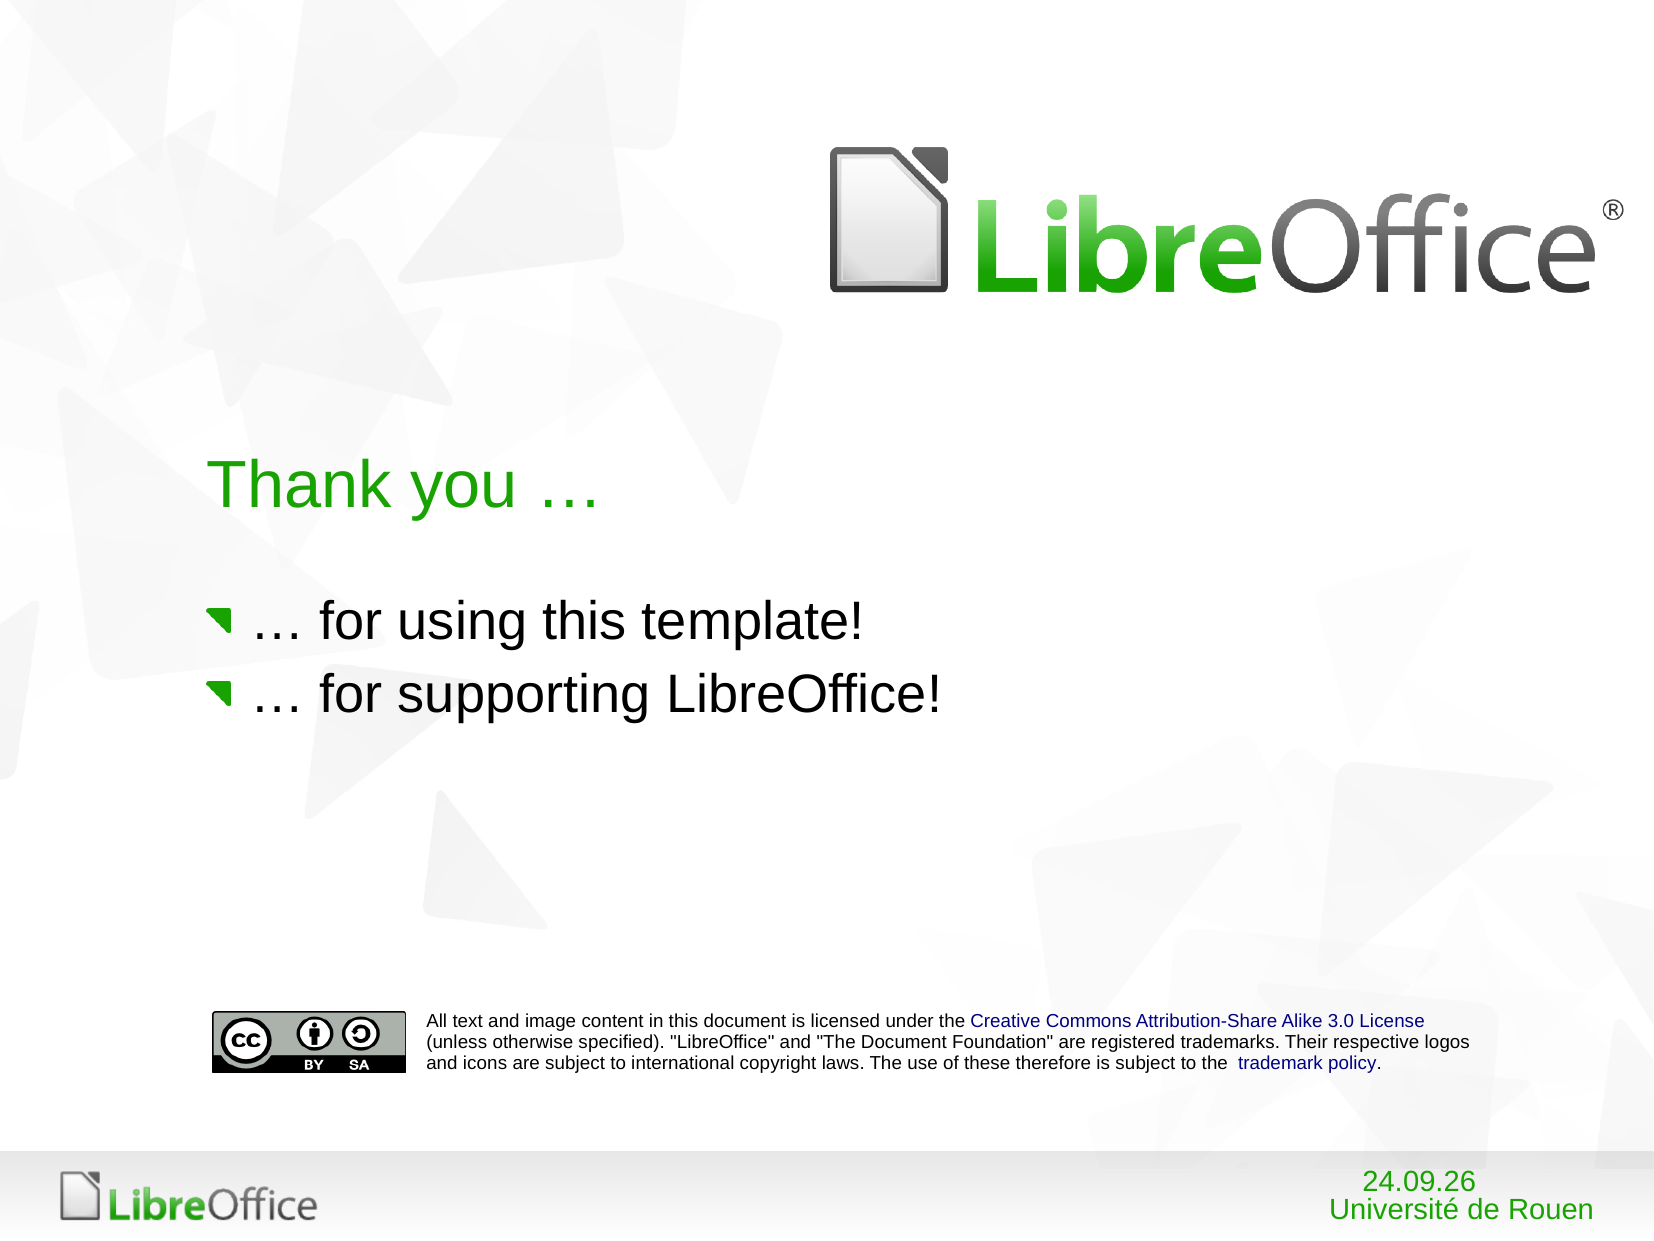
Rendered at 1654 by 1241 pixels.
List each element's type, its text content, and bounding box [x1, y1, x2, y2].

picture [0, 0, 1654, 930]
title Thank you … [206, 395, 1477, 573]
list … for using this template! … for supporting LibreOffice! [206, 590, 1477, 945]
picture [212, 1011, 406, 1073]
picture [41, 1152, 337, 1240]
picture [915, 548, 1654, 1169]
